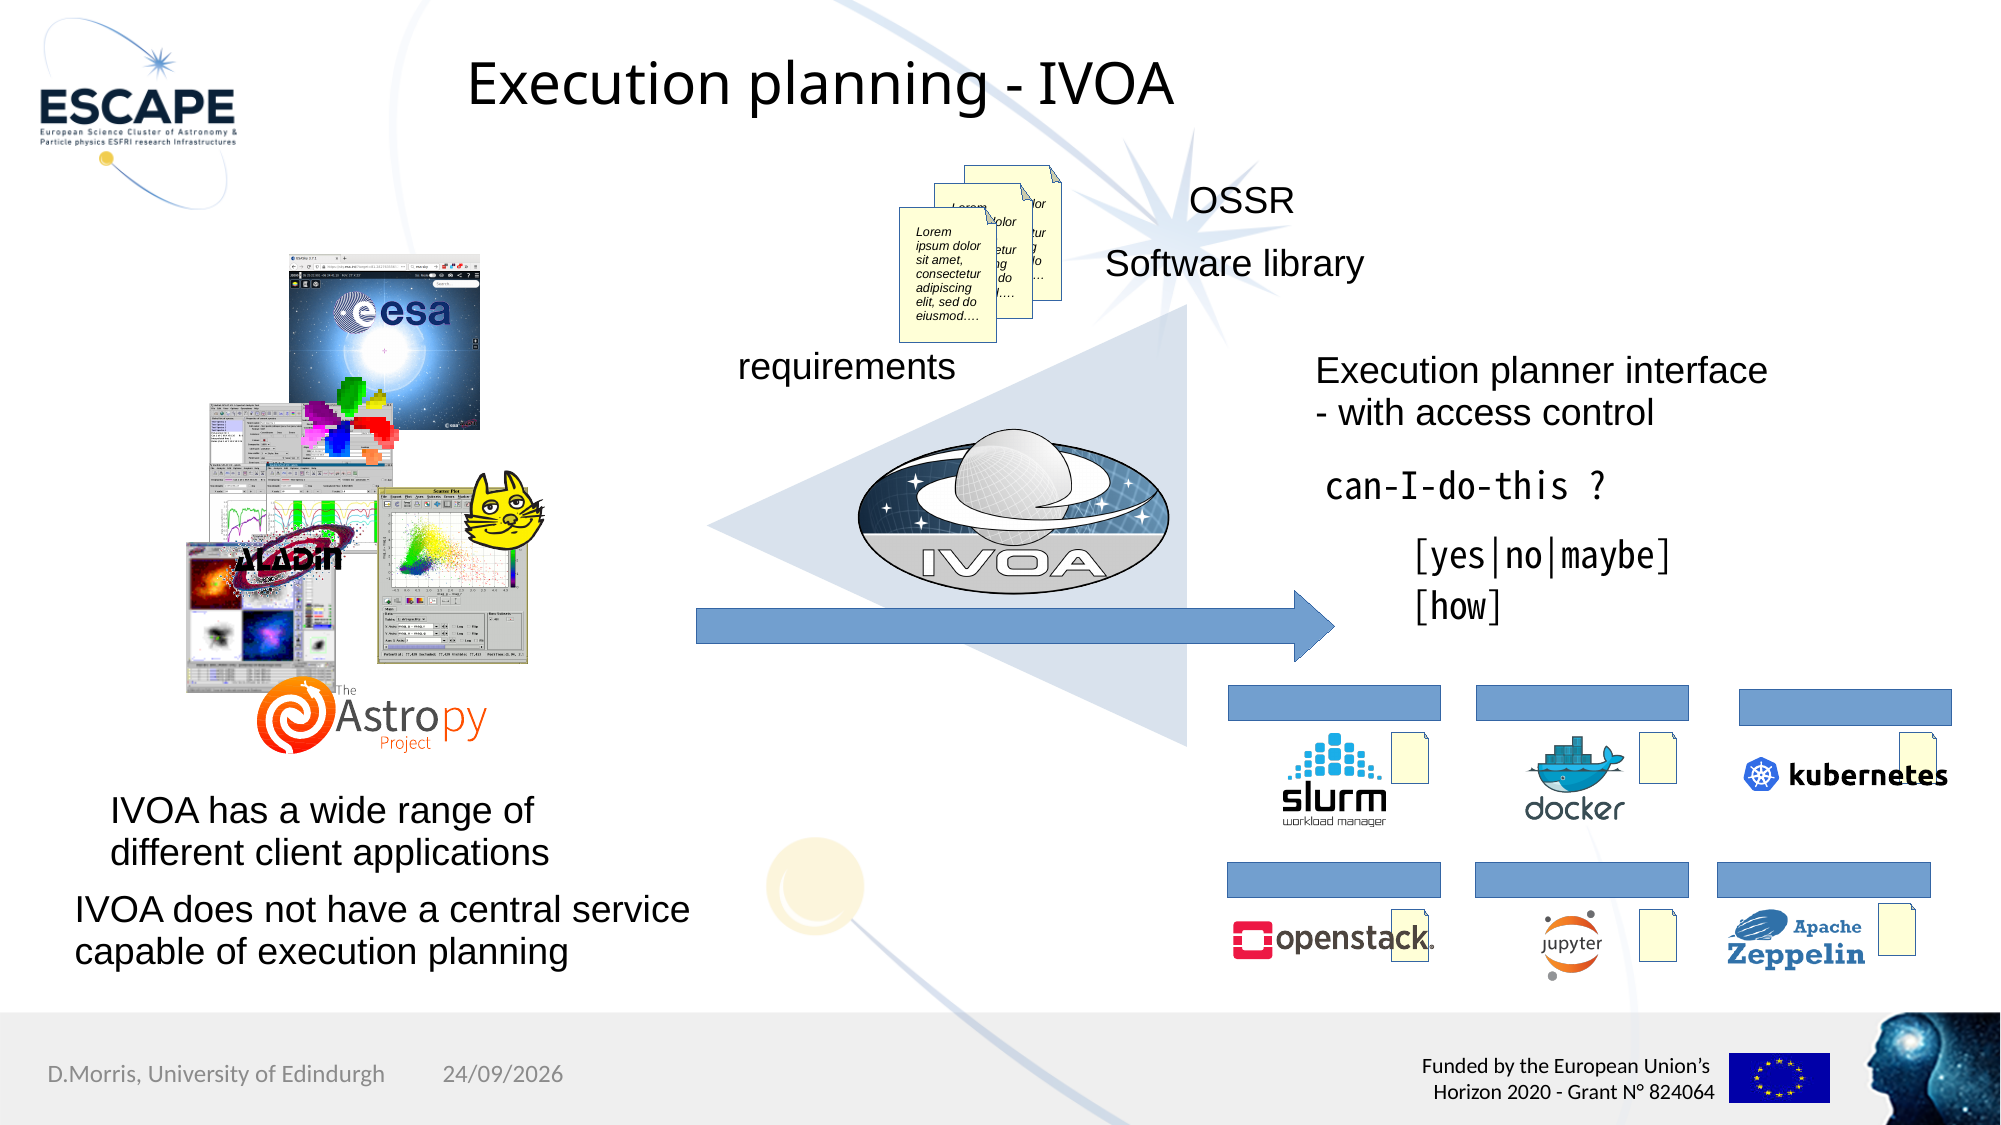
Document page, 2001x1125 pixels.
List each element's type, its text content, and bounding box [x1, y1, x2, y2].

text_box [1717, 862, 1931, 898]
footer D.Morris, University of Edindurgh [32, 1042, 414, 1103]
text_box [706, 465, 838, 587]
text_box [1476, 685, 1689, 721]
text_box [1227, 862, 1441, 898]
text_box requirements [723, 338, 972, 396]
text_box IVOA has a wide range of different client applications [95, 782, 565, 881]
text_box [1739, 689, 1952, 726]
text_box Lorem ipsum dolor sit amet, consectetur adipiscing elit, sed do eiusmod…. [936, 194, 1035, 308]
title Execution planning - IVOA [450, 11, 1647, 150]
text_box [1475, 862, 1689, 898]
text_box [1391, 909, 1429, 925]
text_box [1391, 732, 1429, 784]
text_box [1878, 903, 1916, 956]
text_box Software library [1089, 235, 1380, 293]
text_box IVOA does not have a central service capable of execution planning [59, 881, 706, 980]
text_box can-I-do-this ? [1311, 448, 1794, 518]
picture [0, 0, 2001, 1125]
text_box Execution planner interface - with access control [1300, 342, 1784, 442]
text_box [1639, 909, 1677, 962]
text_box [1639, 732, 1677, 784]
text_box Lorem ipsum dolor sit amet, consectetur adipiscing elit, sed do eiusmod…. [966, 176, 1064, 290]
text_box [899, 165, 1057, 343]
text_box [how] [1396, 568, 1681, 638]
text_box [999, 308, 1033, 319]
text_box [1391, 955, 1429, 962]
text_box OSSR [1170, 172, 1315, 229]
text_box [1035, 290, 1062, 301]
text_box [1228, 685, 1441, 721]
text_box [950, 304, 1187, 413]
slide_number 19/04/2021 [427, 1042, 684, 1103]
text_box Lorem ipsum dolor sit amet, consectetur adipiscing elit, sed do eiusmod…. [901, 217, 999, 331]
text_box [696, 590, 1335, 747]
text_box [yes|no|maybe] [1396, 517, 1690, 588]
text_box [1899, 732, 1937, 755]
